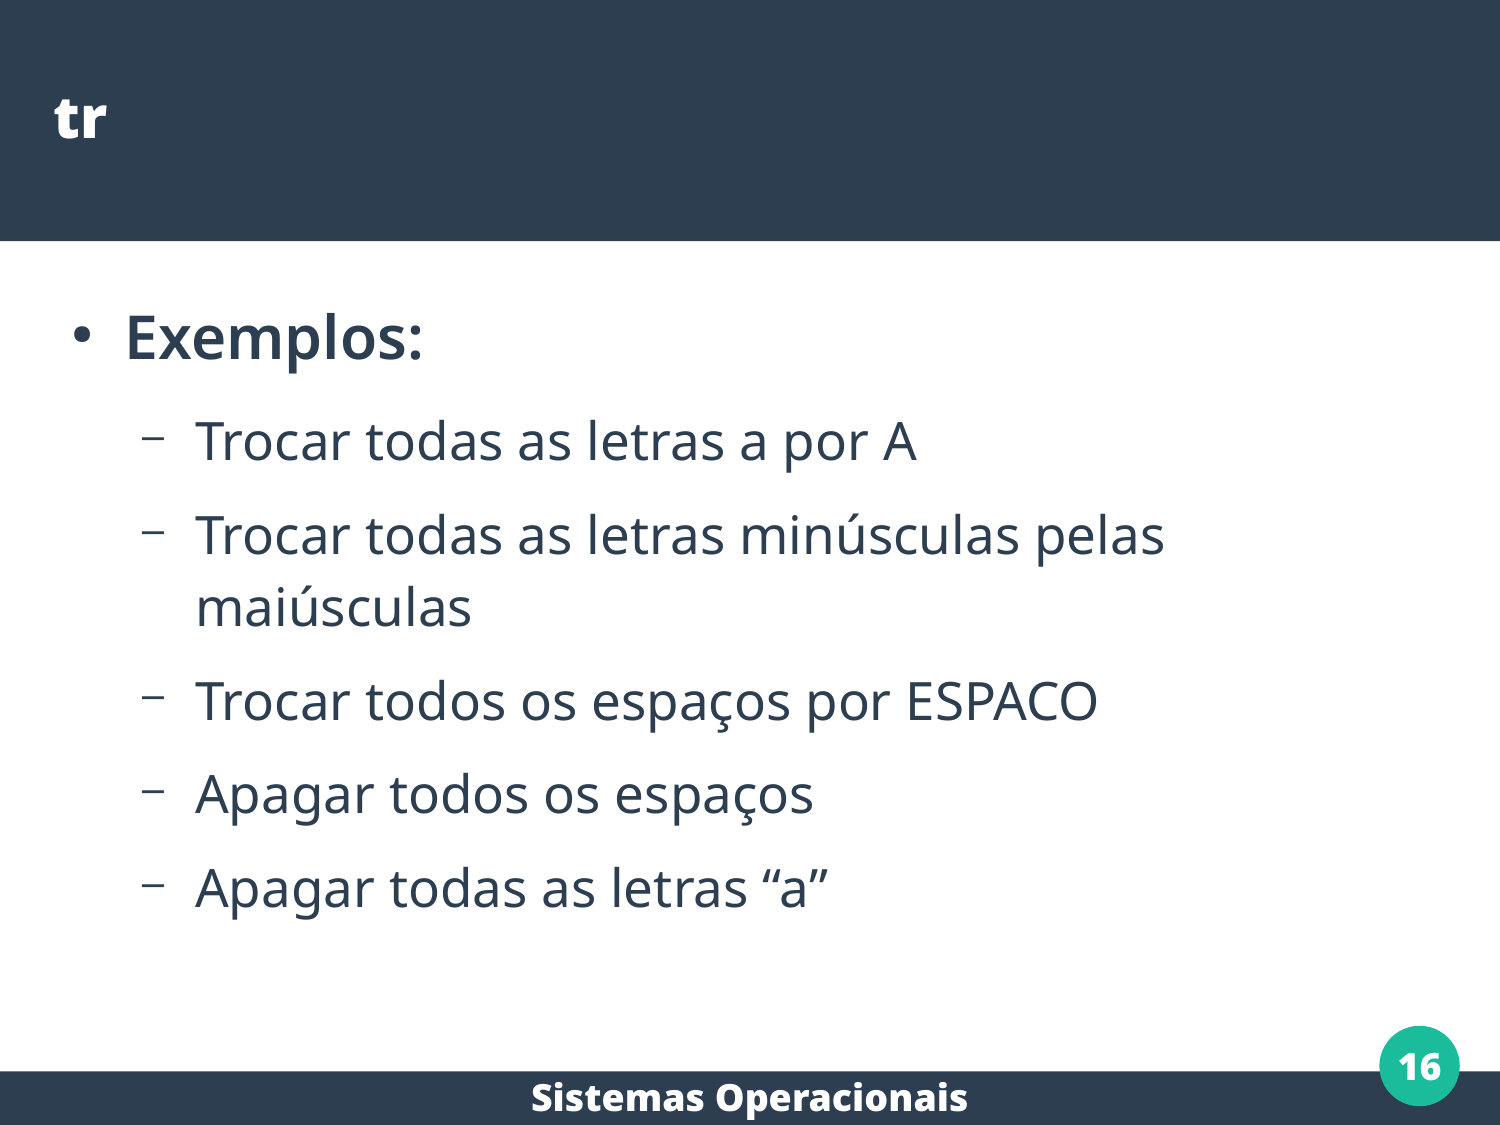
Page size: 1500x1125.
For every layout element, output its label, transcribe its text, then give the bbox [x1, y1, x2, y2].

title tr [53, 44, 1447, 188]
list Exemplos: Trocar todas as letras a por A Trocar todas as letras minúsculas pelas maiúsculas Trocar todos os espaços por ESPACO Apagar todos os espaços Apagar todas as letras “a” [53, 294, 1447, 1045]
